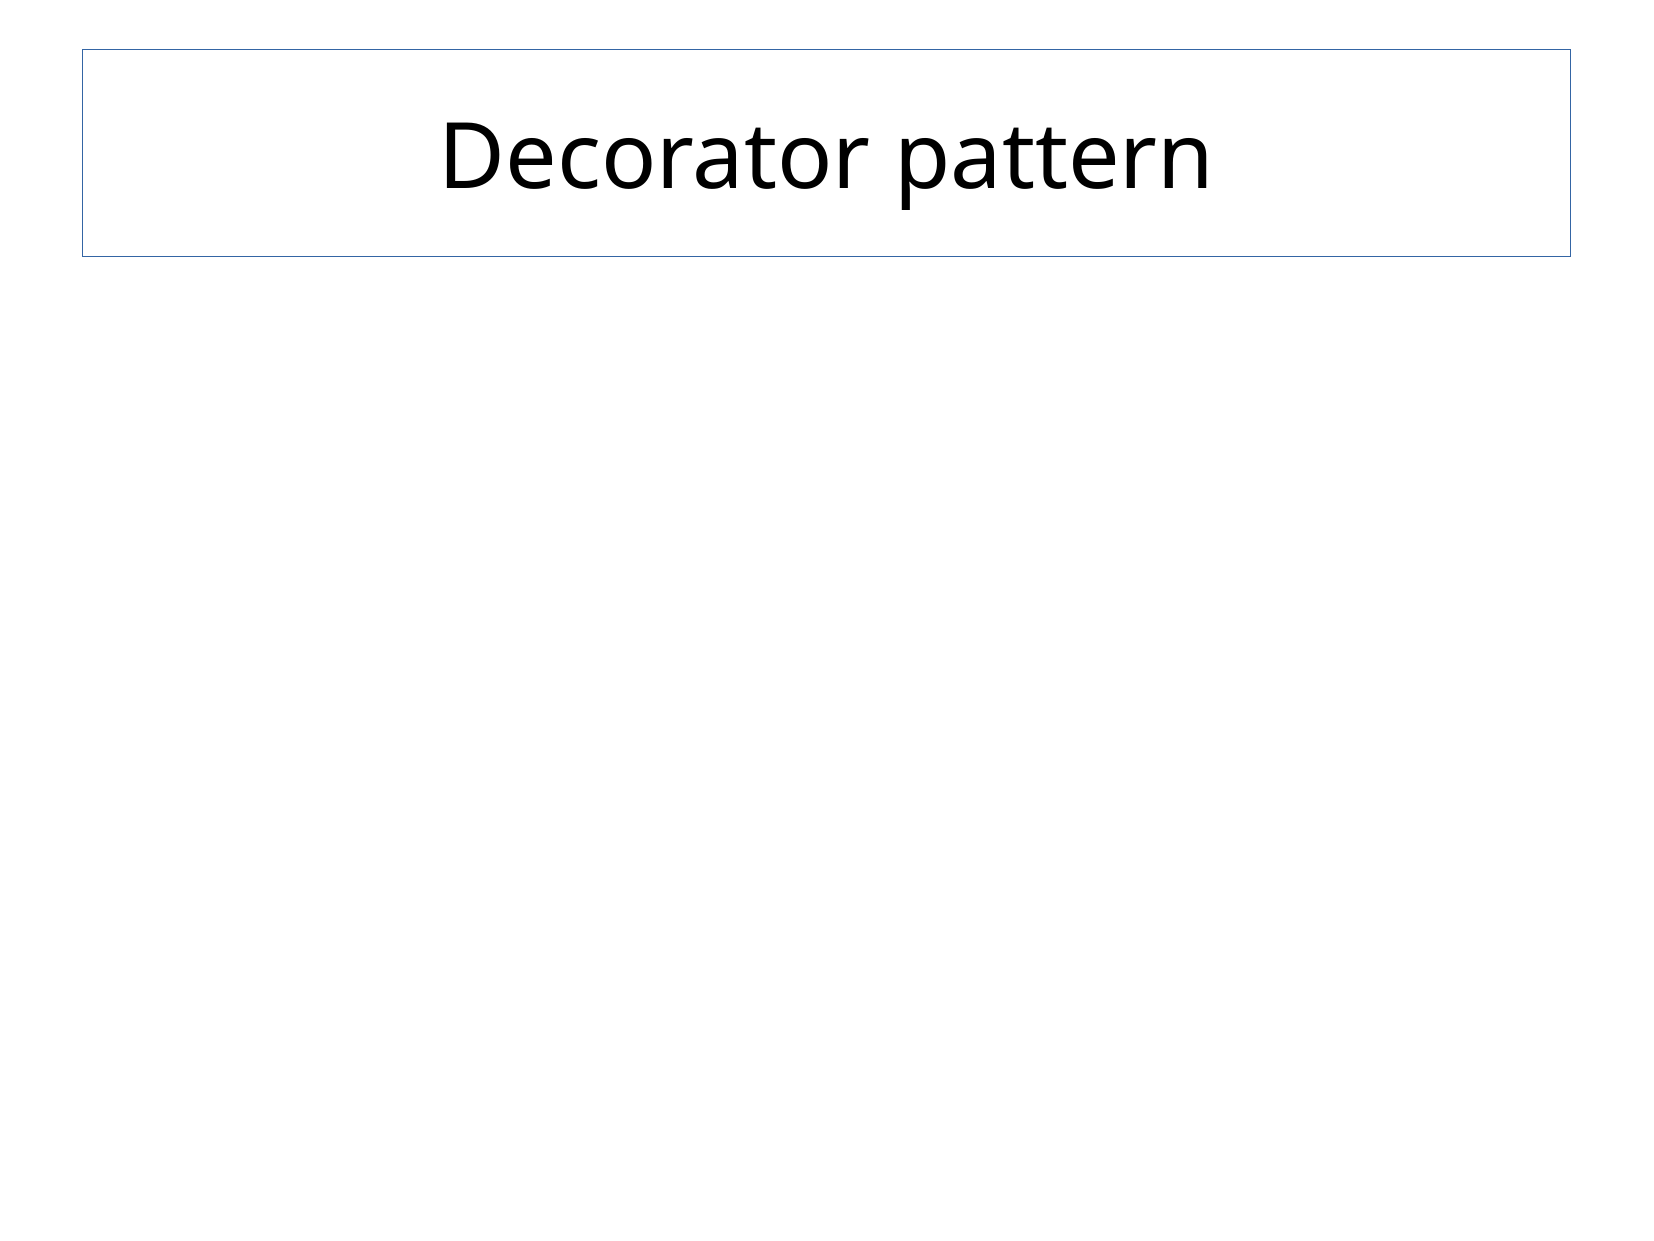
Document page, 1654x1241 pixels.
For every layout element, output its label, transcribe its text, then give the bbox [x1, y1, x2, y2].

title Decorator pattern [82, 49, 1571, 257]
